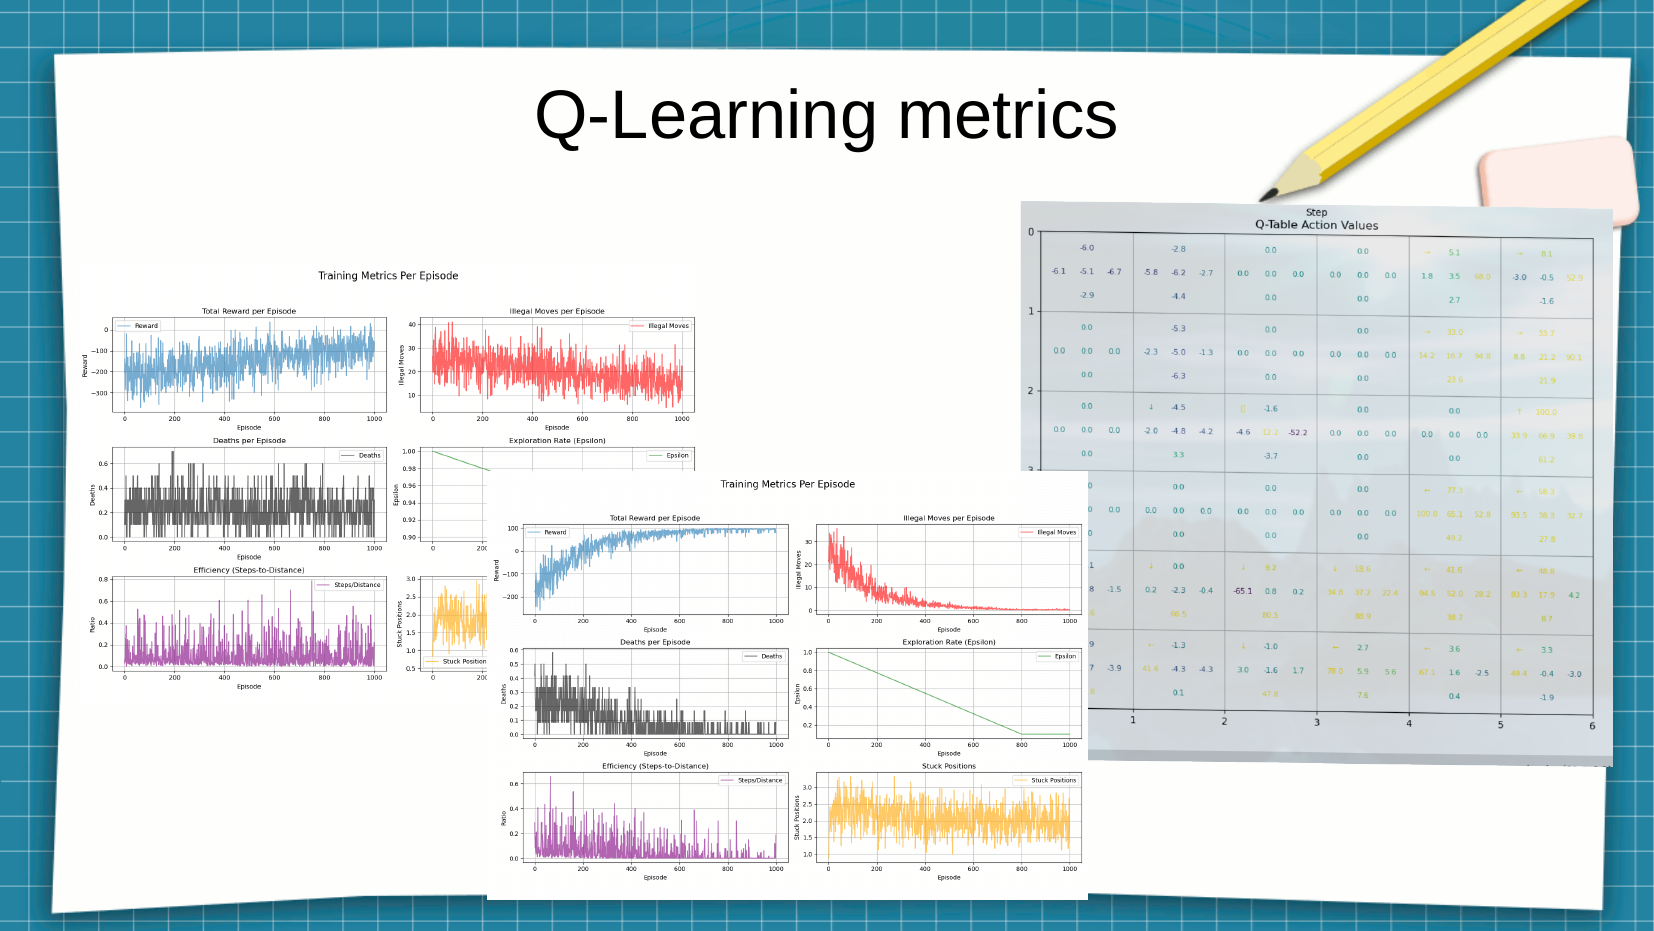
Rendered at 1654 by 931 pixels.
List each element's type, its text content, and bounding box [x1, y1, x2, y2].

title Q-Learning metrics [82, 37, 1571, 193]
picture [0, 0, 1654, 931]
